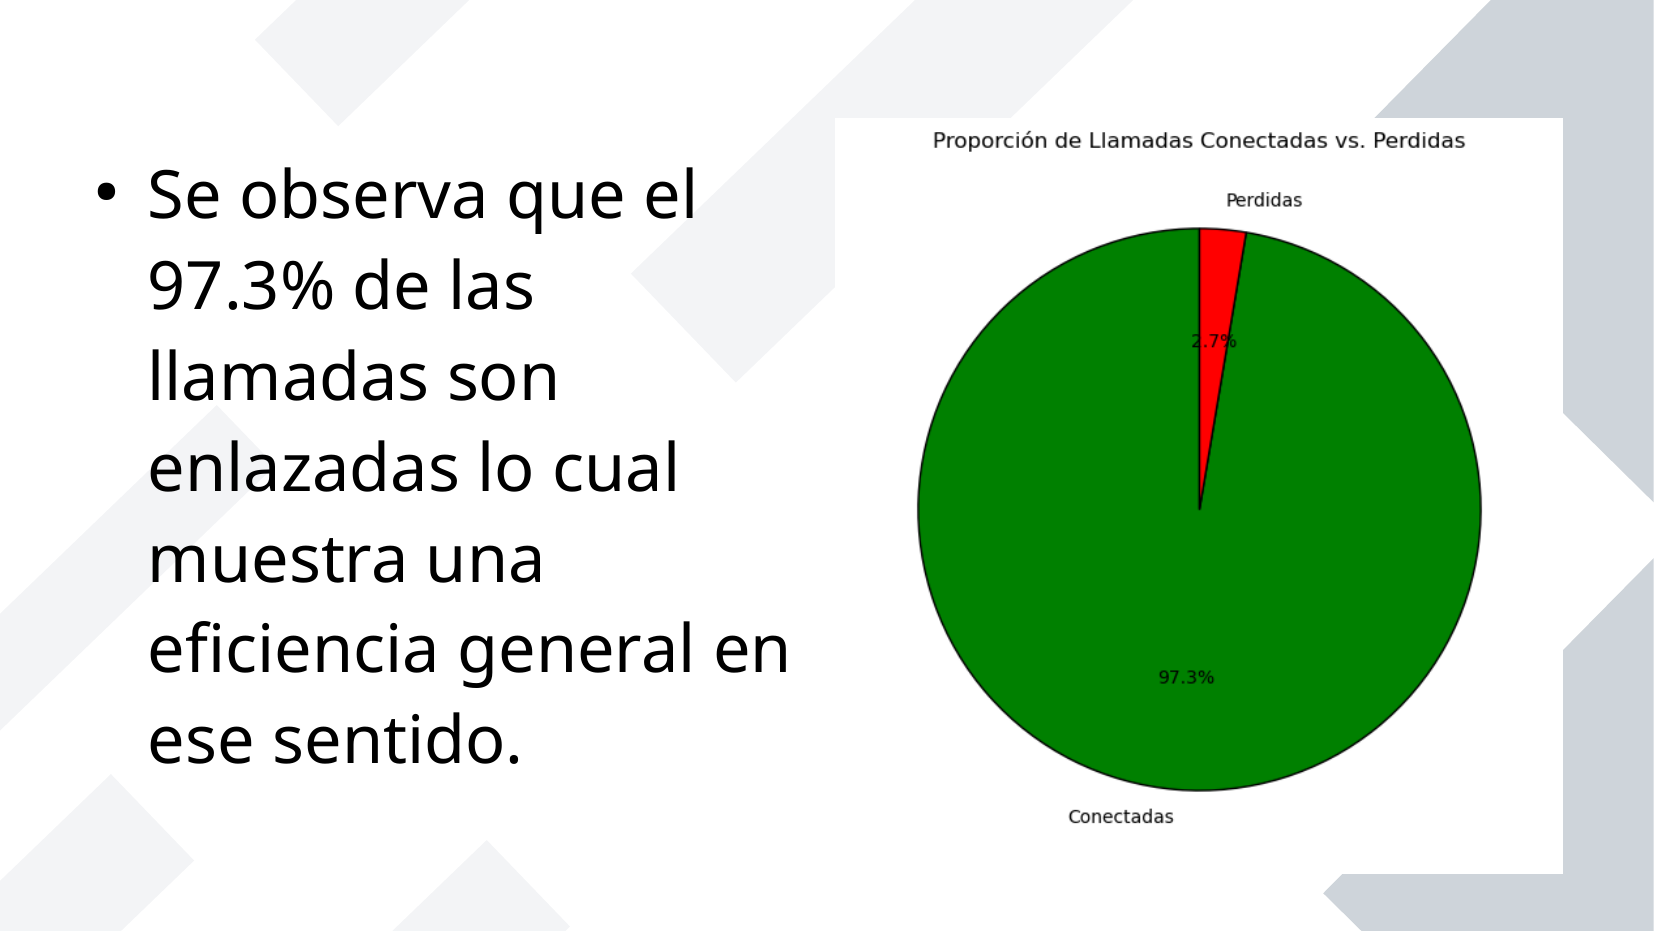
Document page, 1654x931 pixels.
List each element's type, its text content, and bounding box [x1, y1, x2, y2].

list Se observa que el 97.3% de las llamadas son enlazadas lo cual muestra una eficiencia general en ese sentido. [76, 147, 798, 835]
picture [835, 118, 1563, 874]
